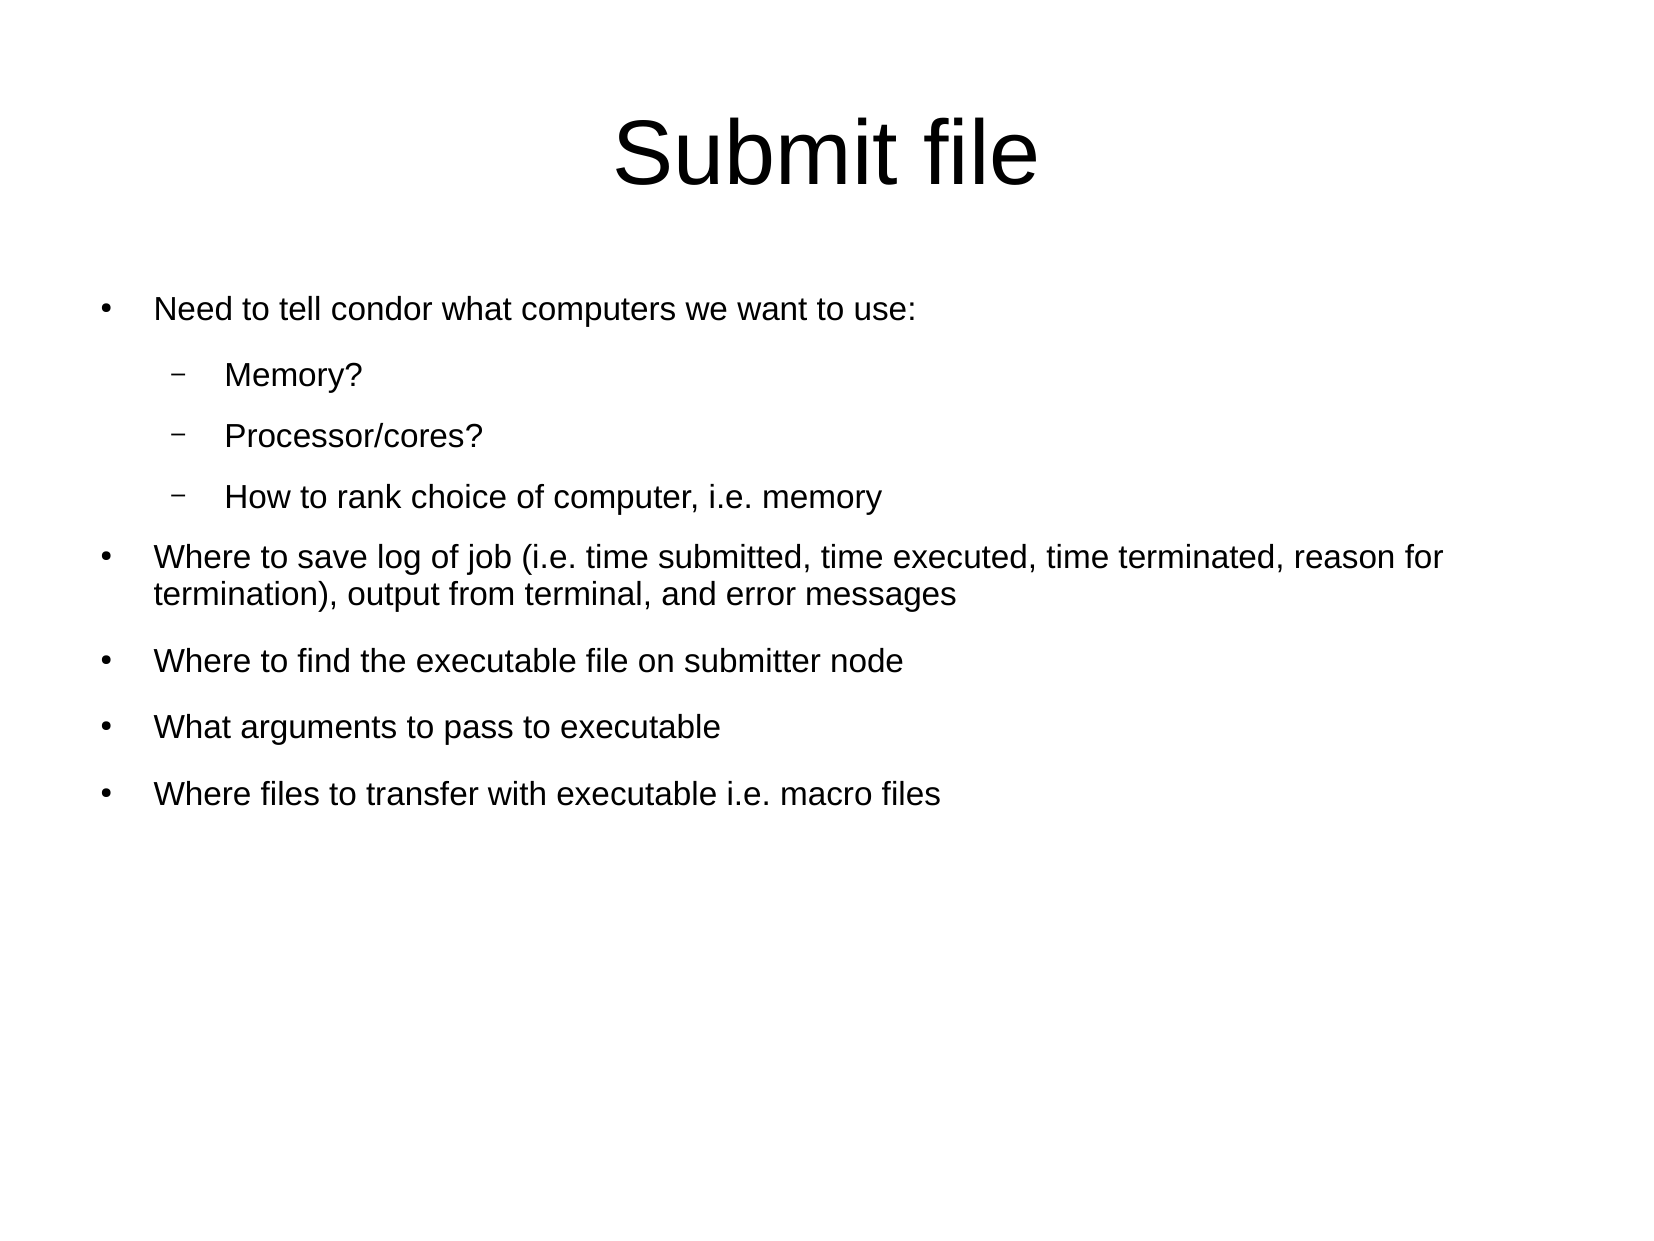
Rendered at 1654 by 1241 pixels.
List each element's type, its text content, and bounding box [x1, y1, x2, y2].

list Need to tell condor what computers we want to use: Memory? Processor/cores? How to rank choice of computer, i.e. memory Where to save log of job (i.e. time submitted, time executed, time terminated, reason for termination), output from terminal, and error messages Where to find the executable file on submitter node What arguments to pass to executable Where files to transfer with executable i.e. macro files [82, 290, 1571, 1010]
title Submit file [82, 49, 1571, 257]
